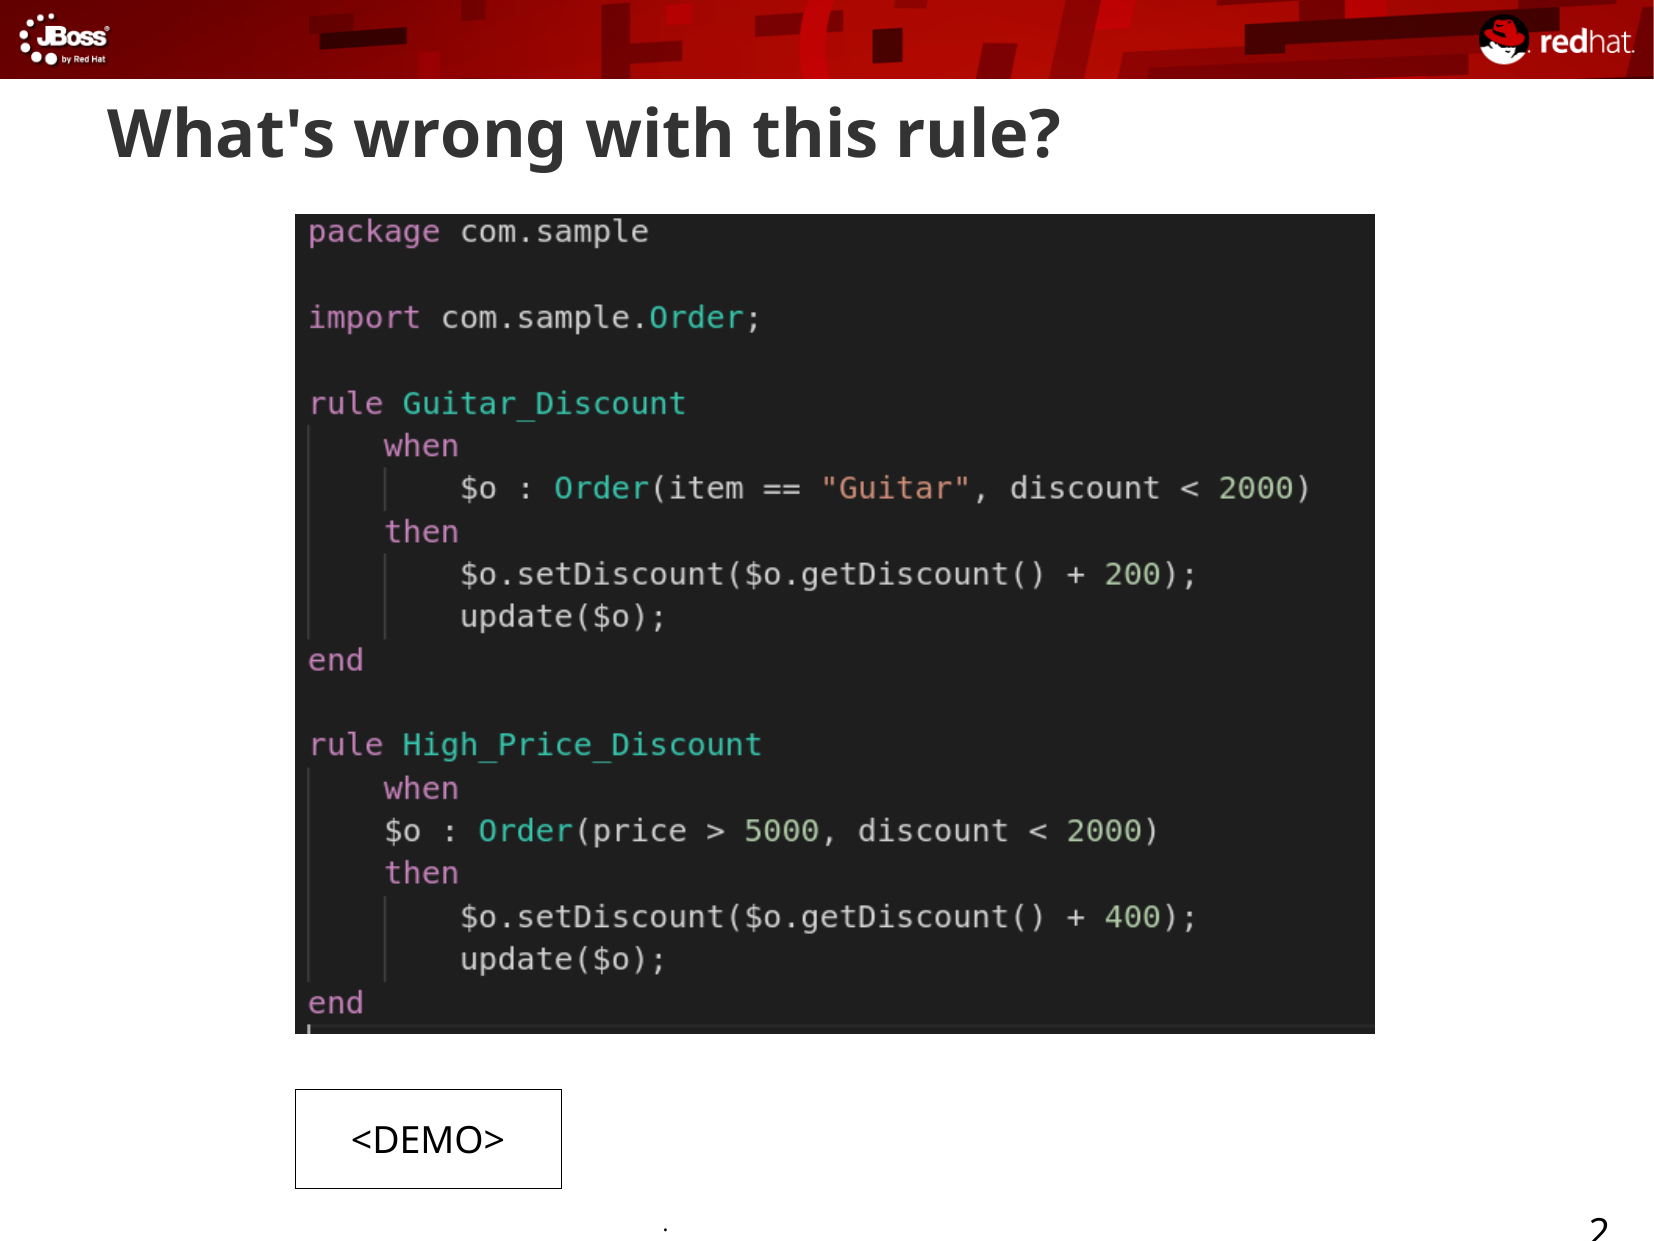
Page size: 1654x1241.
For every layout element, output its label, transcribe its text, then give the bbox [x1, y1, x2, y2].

text_box <DEMO> [295, 1089, 562, 1182]
title What's wrong with this rule? [107, 70, 1329, 193]
picture [0, 0, 1654, 79]
picture [295, 214, 1375, 1034]
